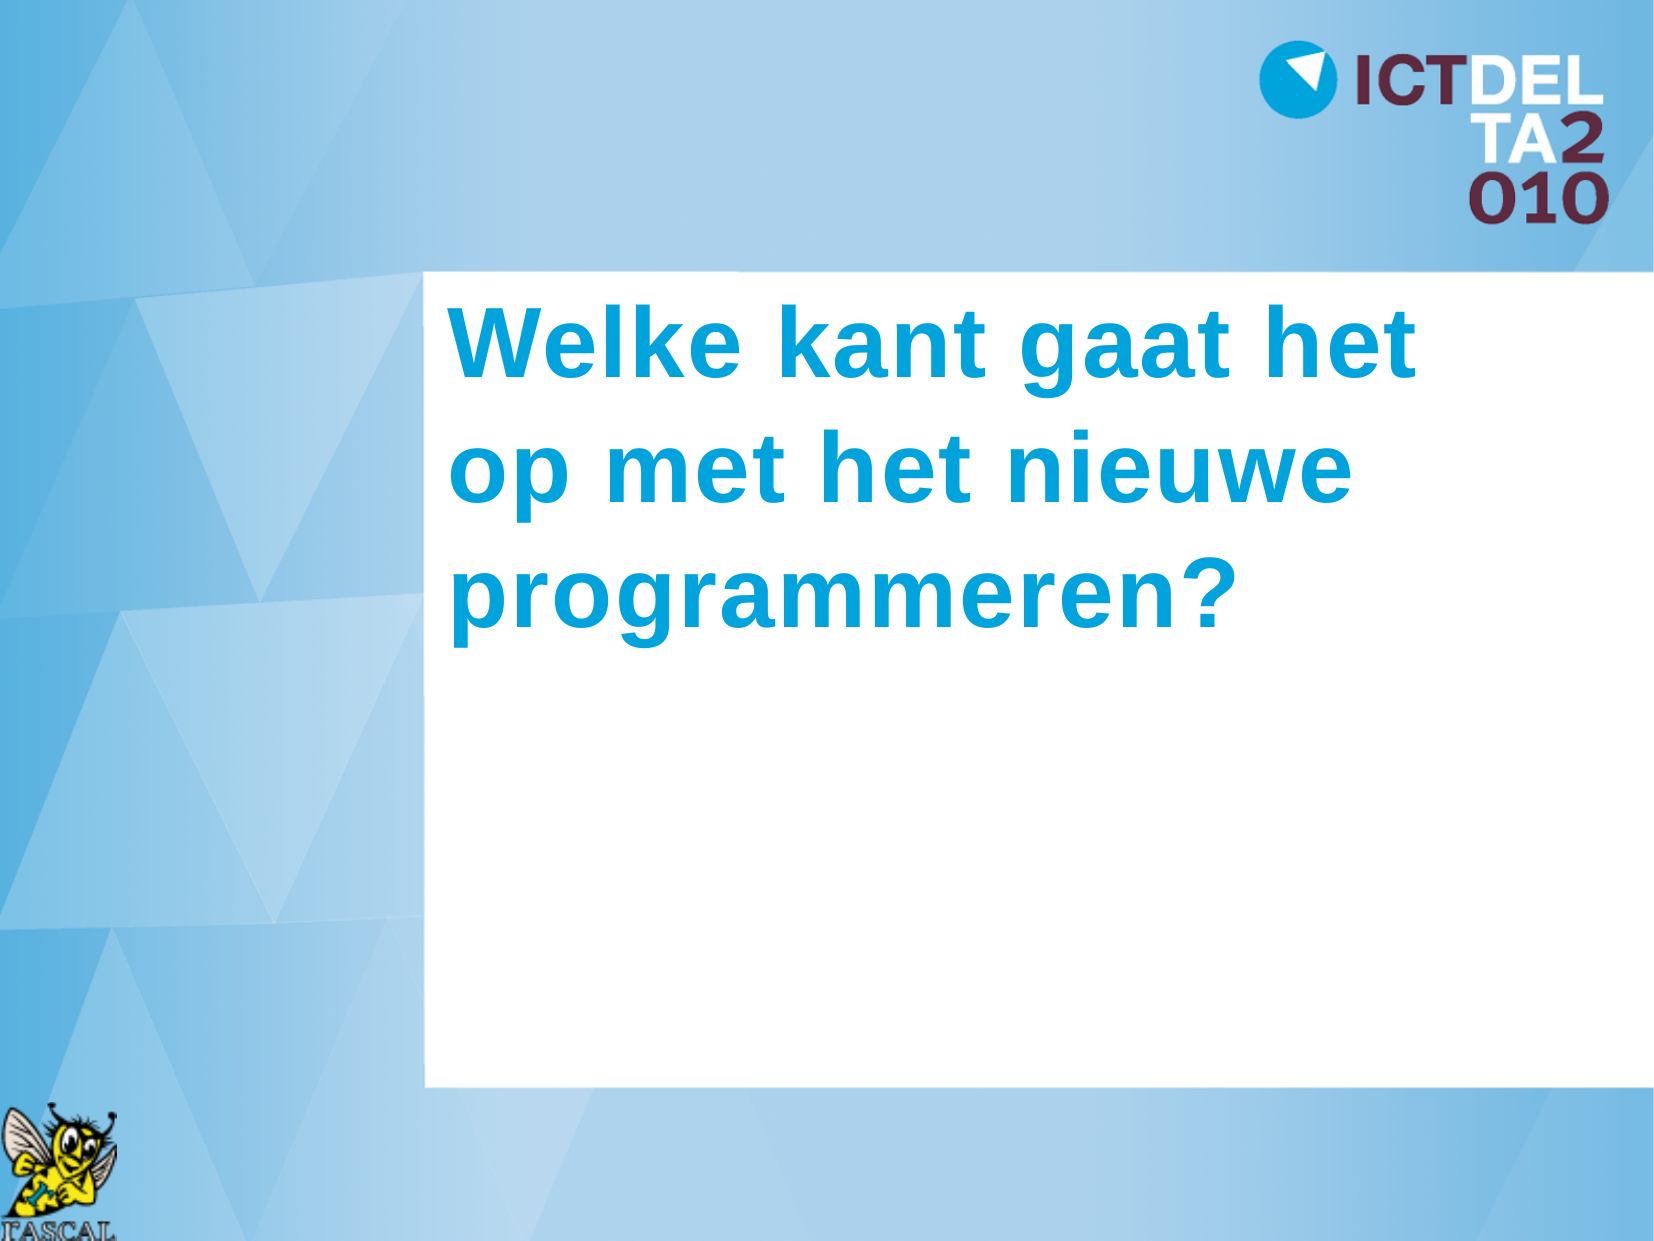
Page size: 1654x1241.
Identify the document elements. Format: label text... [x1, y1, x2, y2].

title Welke kant gaat het op met het nieuwe programmeren? [432, 264, 1463, 710]
picture [0, 0, 1654, 1241]
